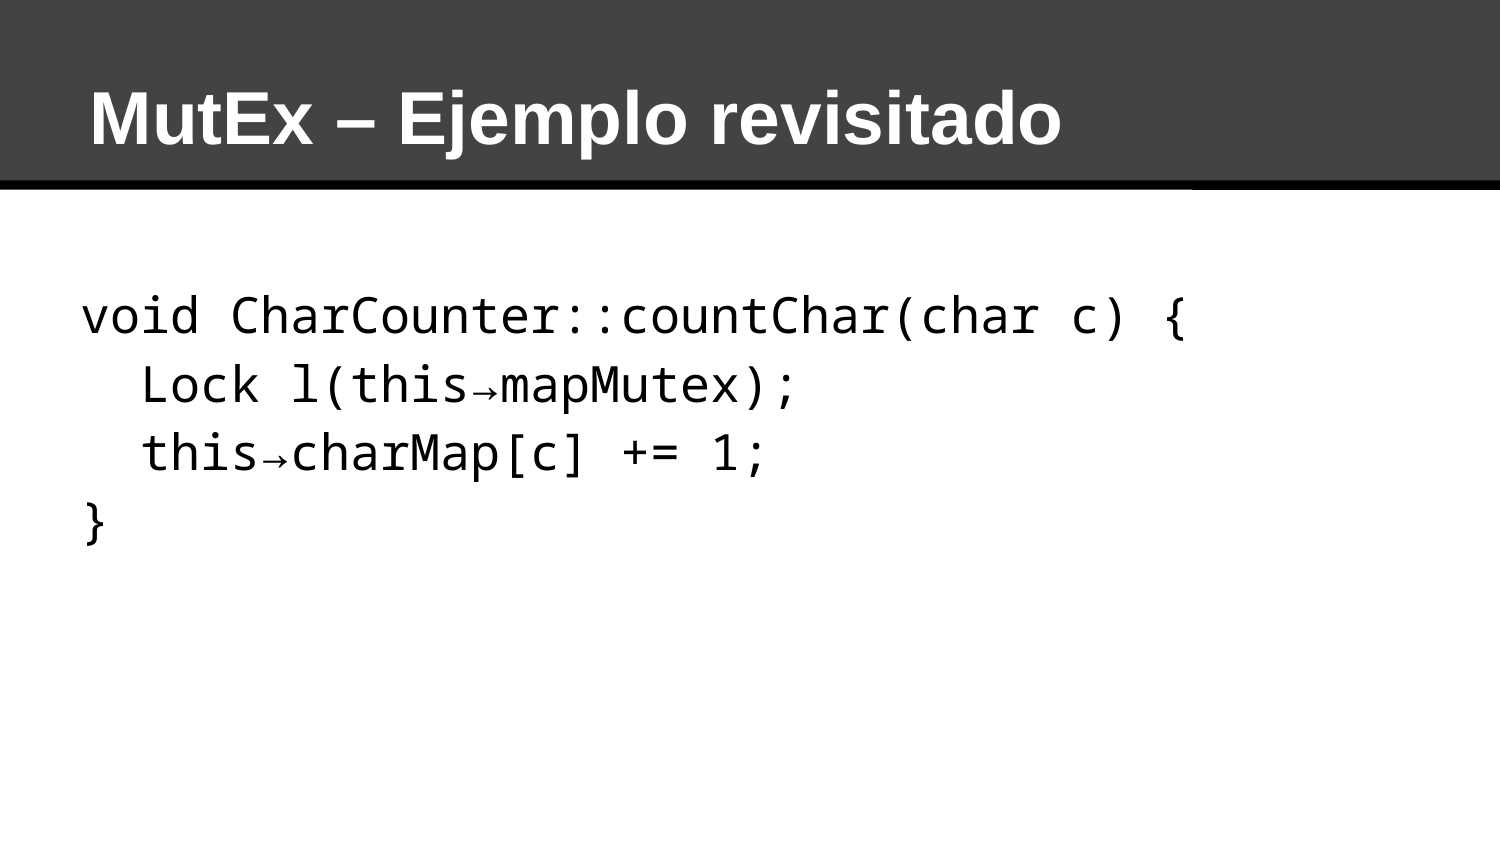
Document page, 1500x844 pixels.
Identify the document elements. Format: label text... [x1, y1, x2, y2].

text_box void CharCounter::countChar(char c) { Lock l(this→mapMutex); this→charMap[c] += 1; } [65, 272, 1431, 570]
text_box MutEx – Ejemplo revisitado [74, 33, 1425, 175]
